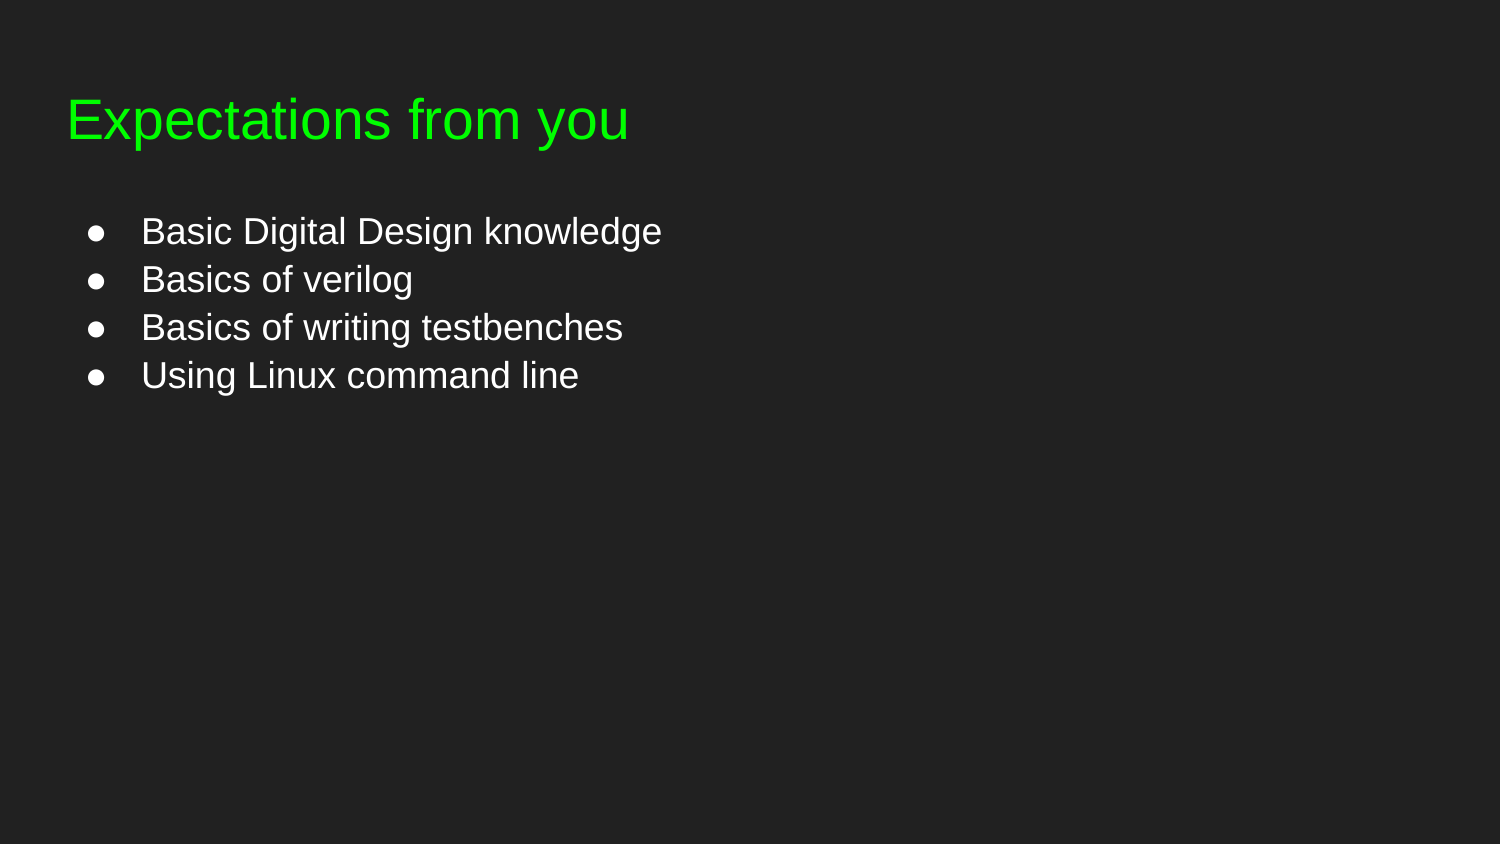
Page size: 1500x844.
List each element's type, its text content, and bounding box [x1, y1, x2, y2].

title Expectations from you [51, 72, 1449, 167]
list Basic Digital Design knowledge Basics of verilog Basics of writing testbenches Using Linux command line [51, 189, 1449, 750]
